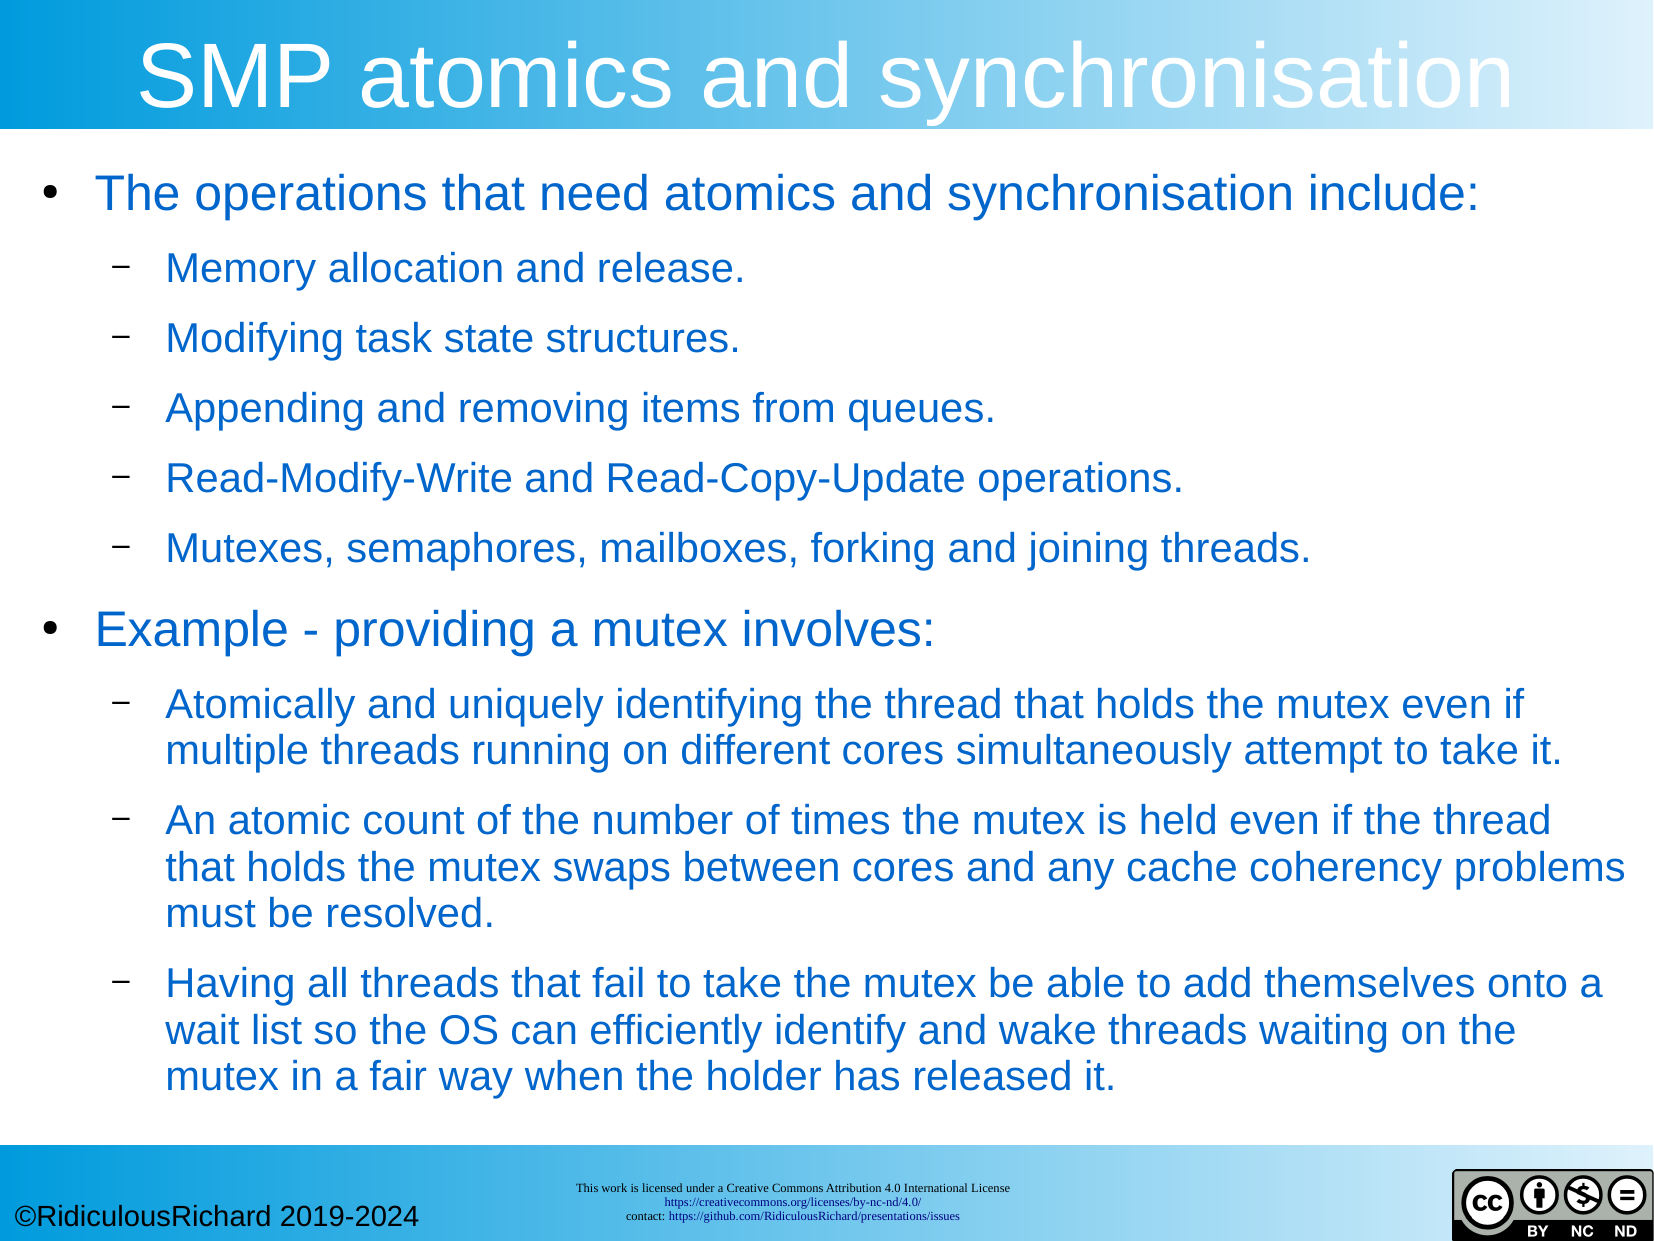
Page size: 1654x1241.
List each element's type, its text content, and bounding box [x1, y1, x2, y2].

picture [138, 1146, 142, 1241]
picture [1452, 1169, 1654, 1241]
title SMP atomics and synchronisation [82, 23, 1571, 129]
list The operations that need atomics and synchronisation include: Memory allocation and release. Modifying task state structures. Appending and removing items from queues. Read-Modify-Write and Read-Copy-Update operations. Mutexes, semaphores, mailboxes, forking and joining threads. Example - providing a mutex involves: Atomically and uniquely identifying the thread that holds the mutex even if multiple threads running on different cores simultaneously attempt to take it. An atomic count of the number of times the mutex is held even if the thread that holds the mutex swaps between cores and any cache coherency problems must be resolved. Having all threads that fail to take the mutex be able to add themselves onto a wait list so the OS can efficiently identify and wake threads waiting on the mutex in a fair way when the holder has released it. [23, 165, 1630, 1123]
